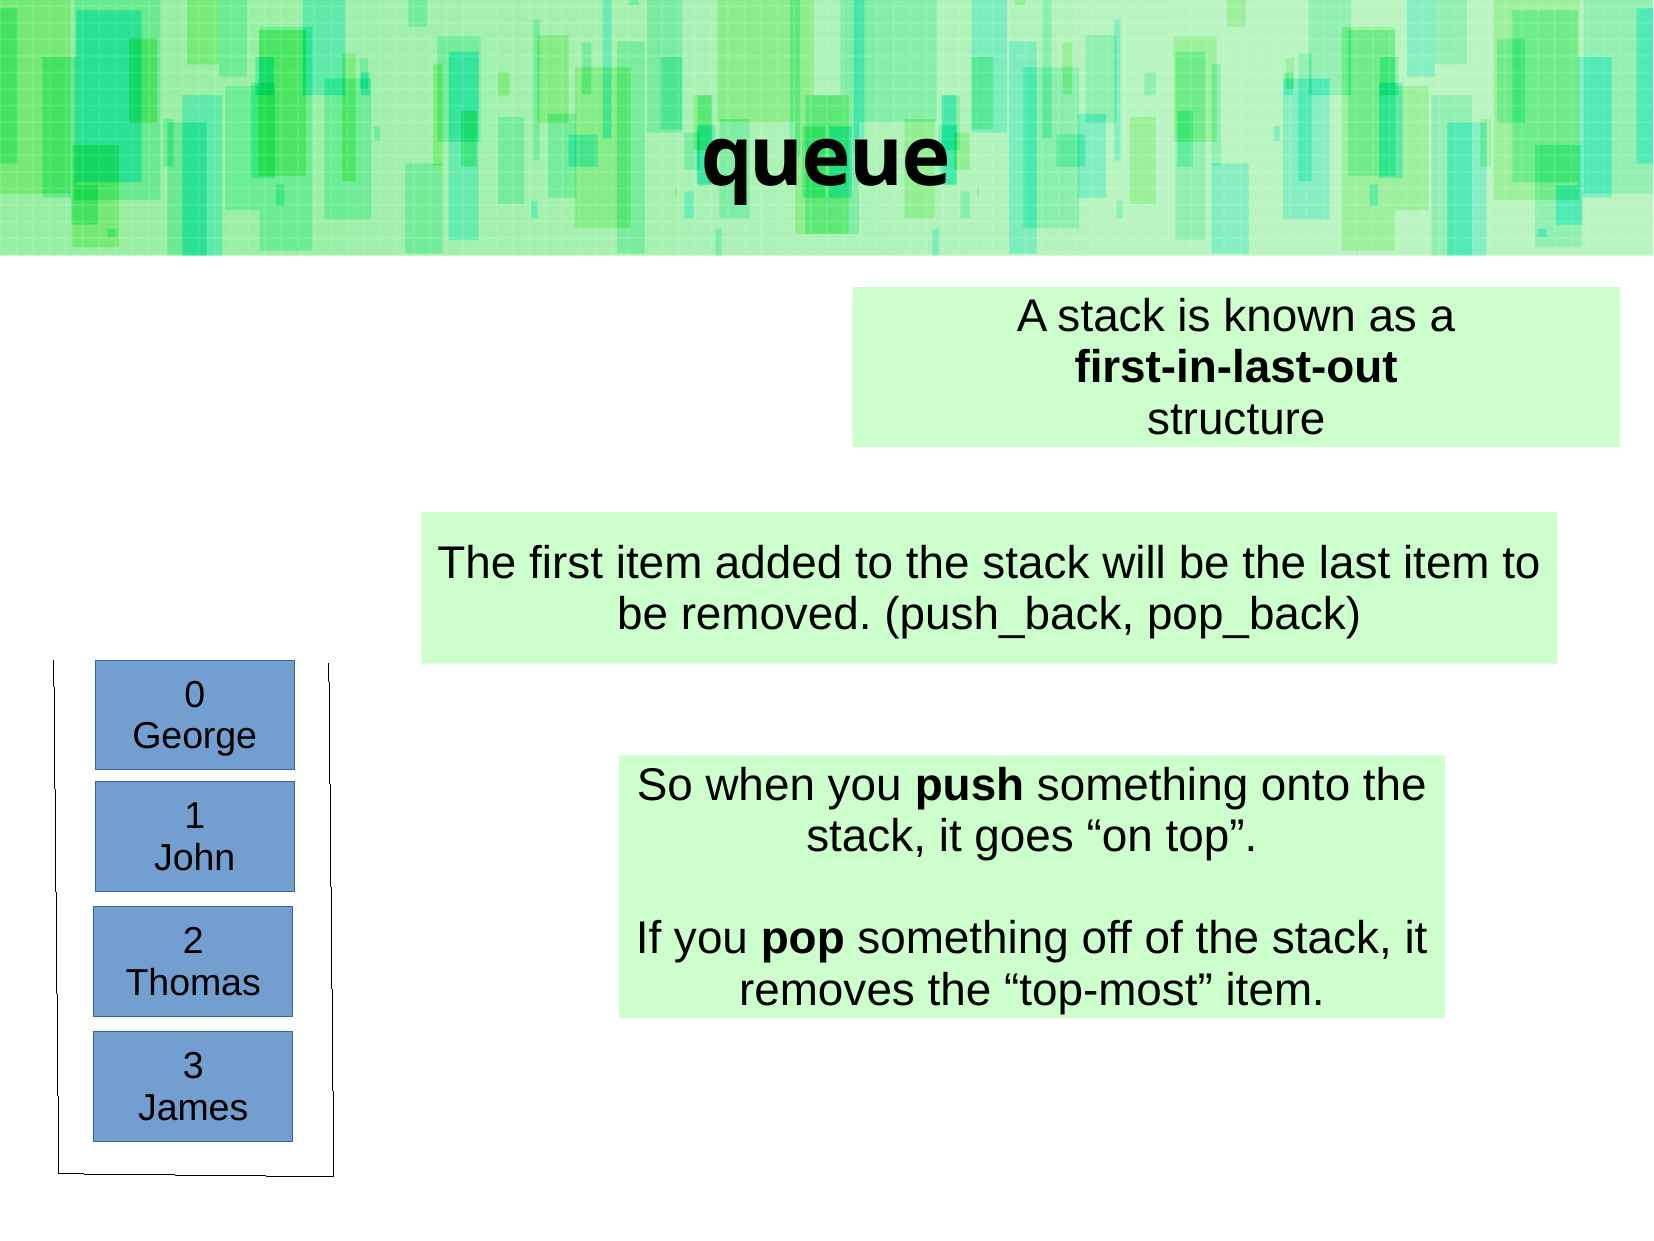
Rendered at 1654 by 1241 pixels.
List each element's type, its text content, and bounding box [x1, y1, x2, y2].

text_box 1 John [95, 781, 295, 892]
text_box A stack is known as a first-in-last-out structure [852, 287, 1621, 447]
title queue [82, 49, 1571, 257]
text_box So when you push something onto the stack, it goes “on top”. If you pop something off of the stack, it removes the “top-most” item. [618, 755, 1446, 1018]
text_box 0 George [95, 660, 295, 770]
text_box 3 James [93, 1031, 293, 1142]
picture [0, 0, 1654, 1241]
text_box The first item added to the stack will be the last item to be removed. (push_back, pop_back) [421, 512, 1558, 664]
text_box 2 Thomas [93, 906, 293, 1017]
